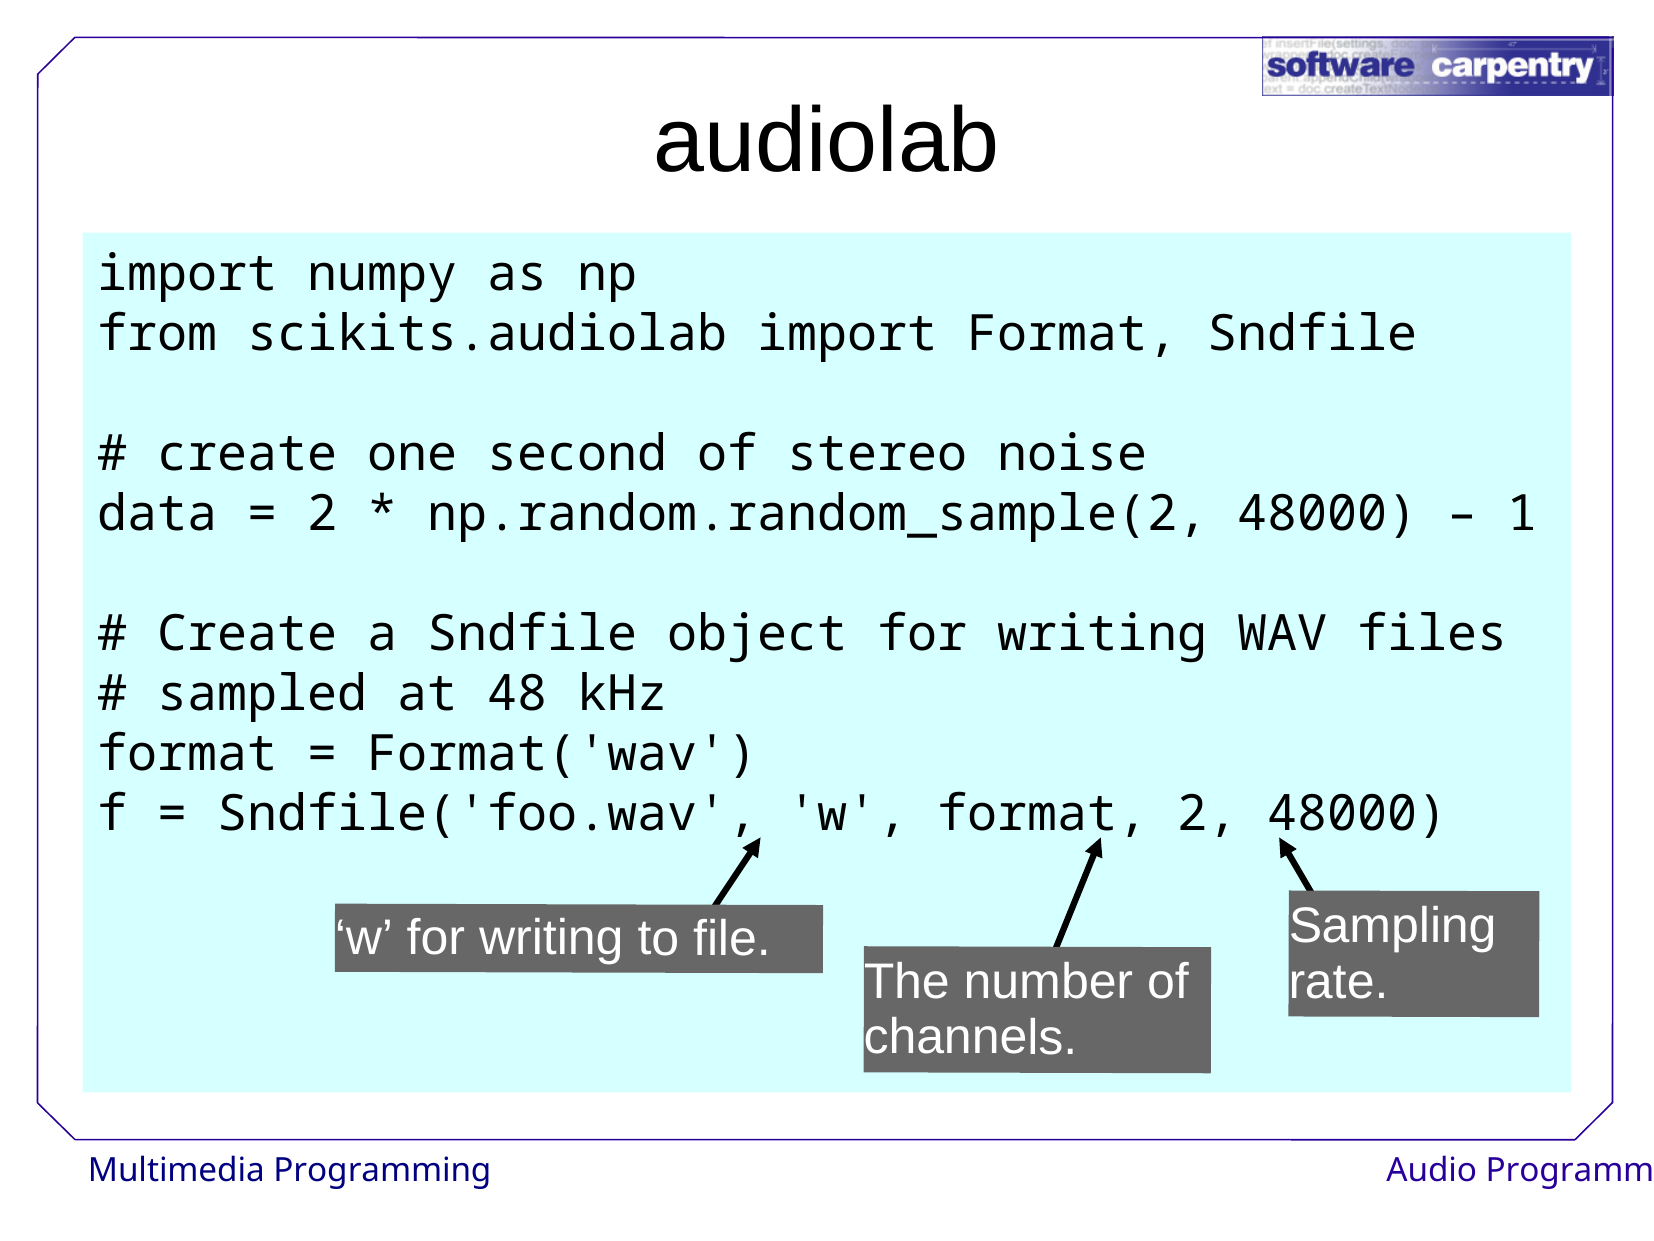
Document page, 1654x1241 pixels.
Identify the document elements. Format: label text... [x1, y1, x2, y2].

picture [1262, 36, 1614, 96]
text_box audiolab [82, 82, 1572, 205]
text_box Sampling rate. [1288, 890, 1540, 1018]
text_box ‘w’ for writing to file. [334, 903, 824, 974]
text_box The number of channels. [863, 946, 1212, 1074]
text_box import numpy as np from scikits.audiolab import Format, Sndfile # create one second of stereo noise data = 2 * np.random.random_sample(2, 48000) – 1 # Create a Sndfile object for writing WAV files # sampled at 48 kHz format = Format('wav') f = Sndfile('foo.wav', 'w', format, 2, 48000) [82, 232, 1572, 1093]
